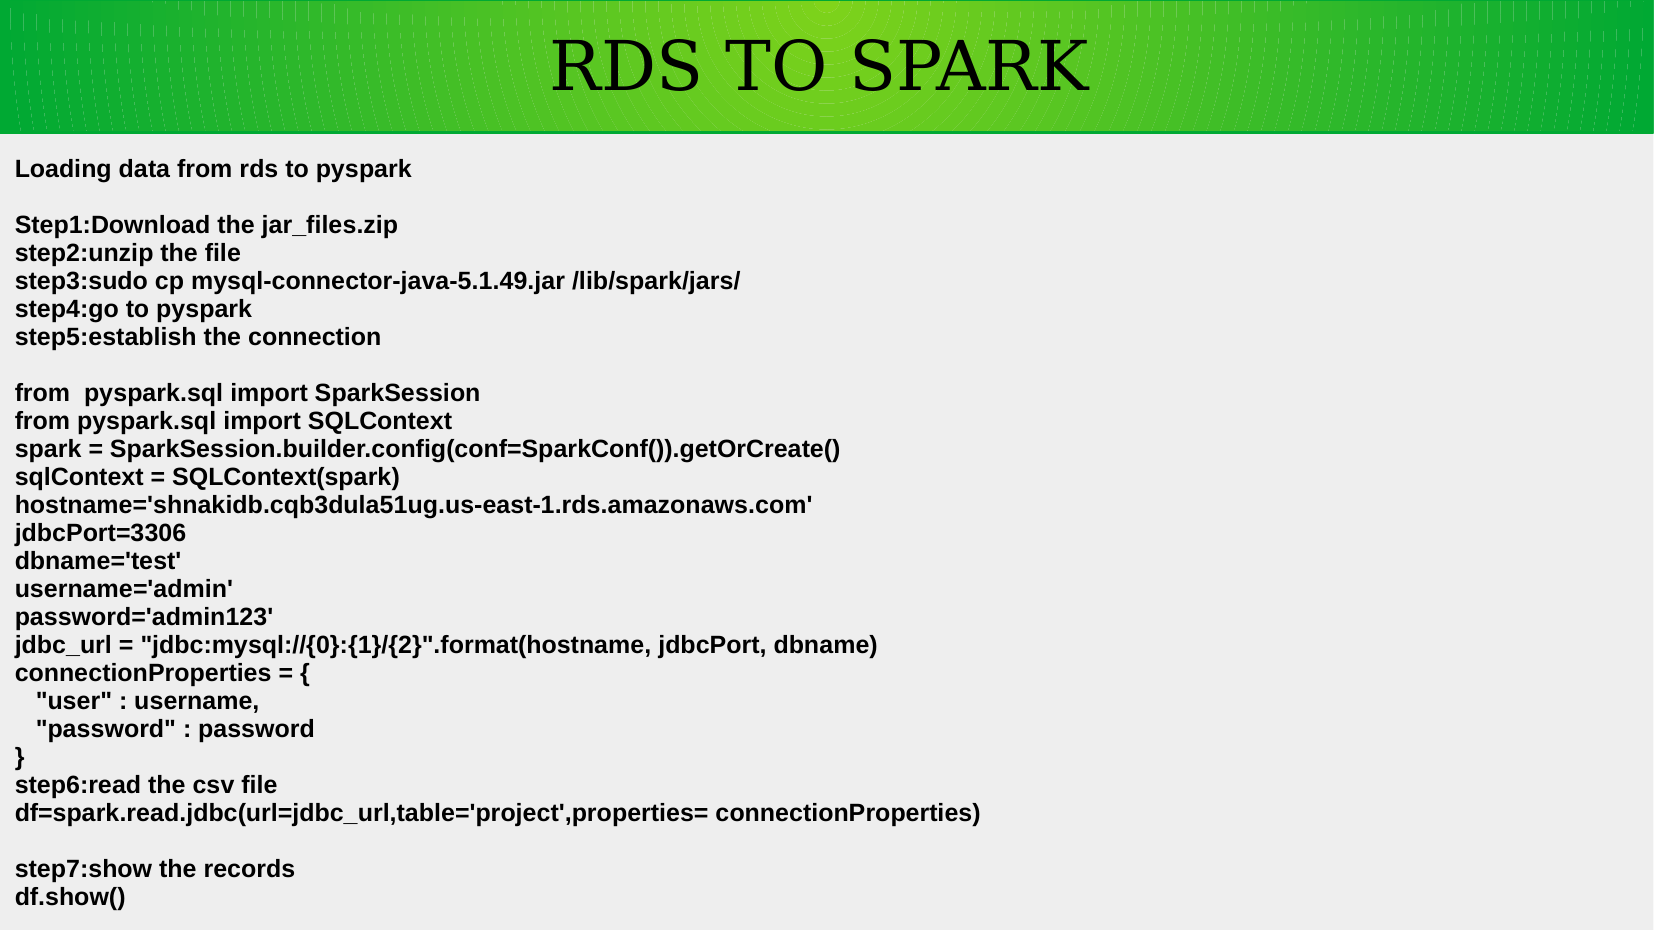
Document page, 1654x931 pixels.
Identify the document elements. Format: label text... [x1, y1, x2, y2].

text_box Loading data from rds to pyspark Step1:Download the jar_files.zip step2:unzip the file step3:sudo cp mysql-connector-java-5.1.49.jar /lib/spark/jars/ step4:go to pyspark step5:establish the connection from pyspark.sql import SparkSession from pyspark.sql import SQLContext spark = SparkSession.builder.config(conf=SparkConf()).getOrCreate() sqlContext = SQLContext(spark) hostname='shnakidb.cqb3dula51ug.us-east-1.rds.amazonaws.com' jdbcPort=3306 dbname='test' username='admin' password='admin123' jdbc_url = "jdbc:mysql://{0}:{1}/{2}".format(hostname, jdbcPort, dbname) connectionProperties = { "user" : username, "password" : password } step6:read the csv file df=spark.read.jdbc(url=jdbc_url,table='project',properties= connectionProperties) step7:show the records df.show() [0, 147, 1625, 931]
title RDS TO SPARK [73, 14, 1565, 119]
